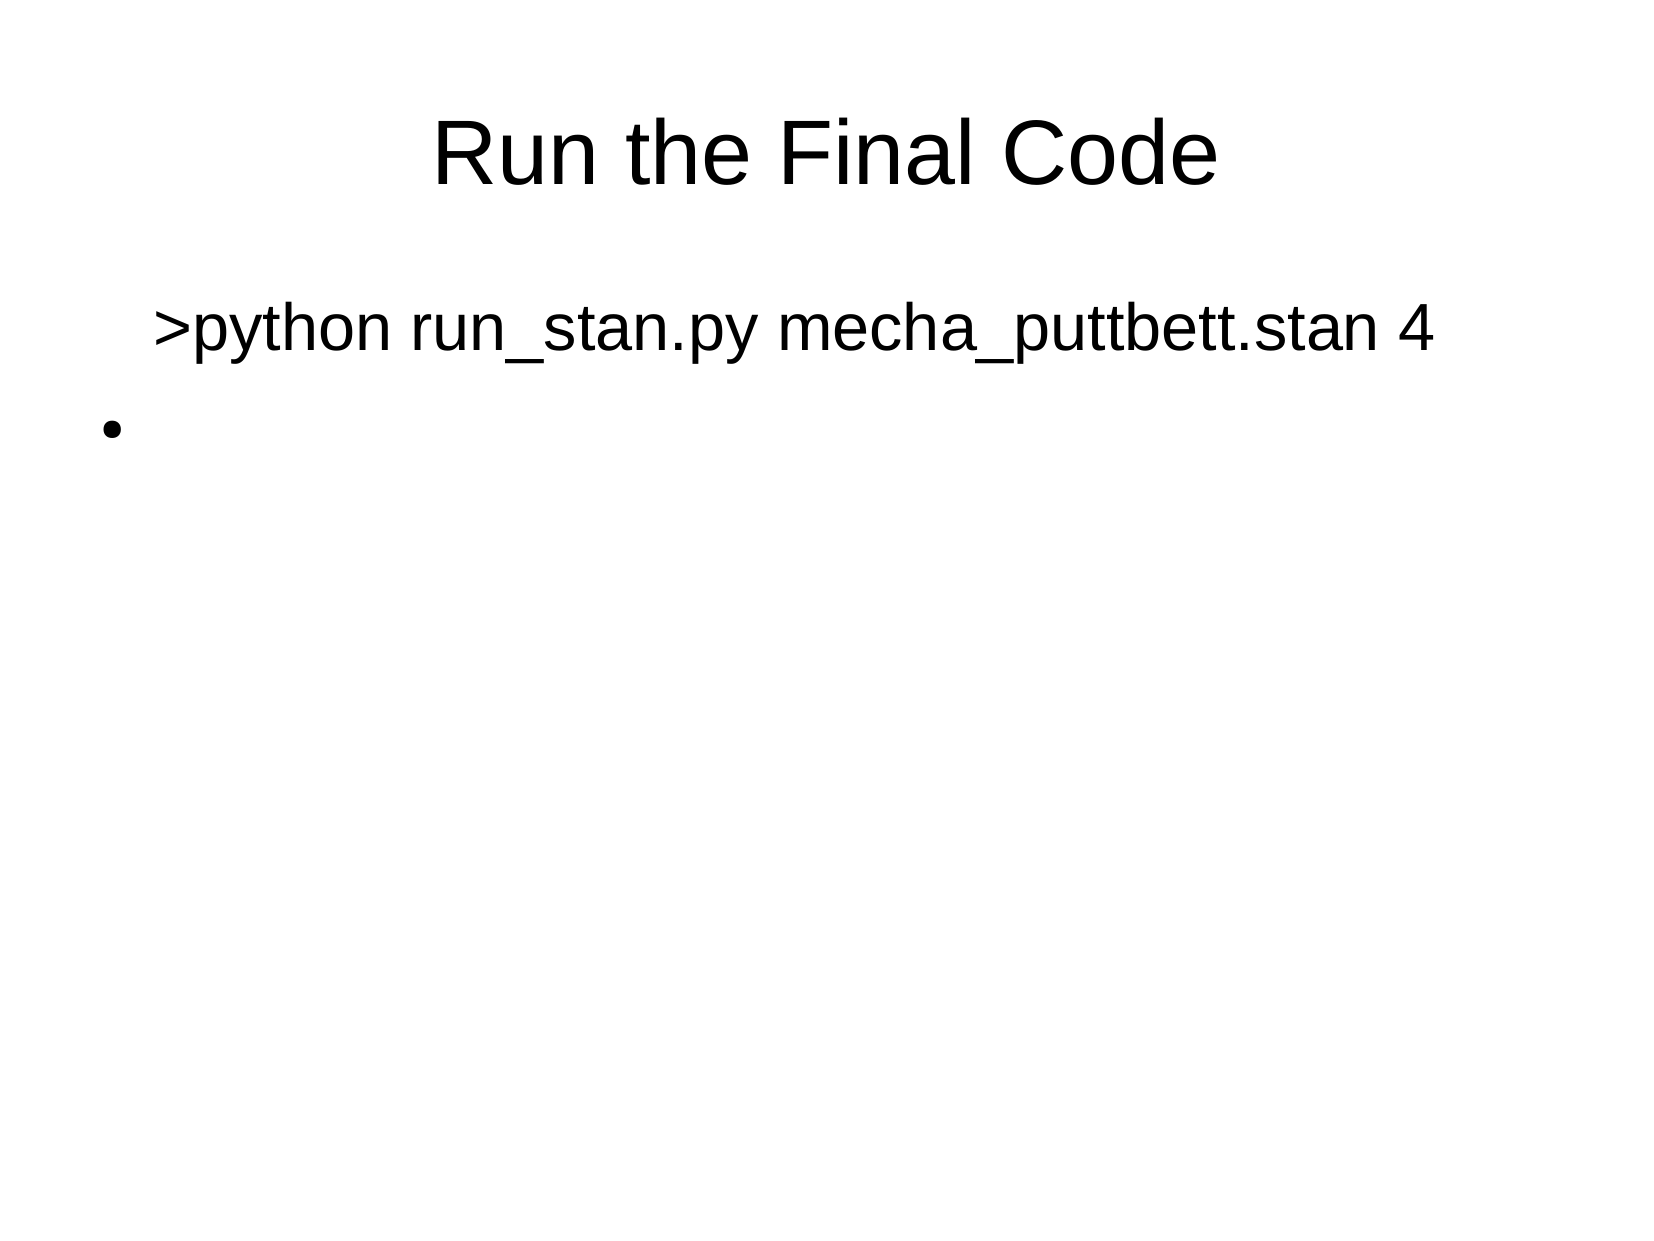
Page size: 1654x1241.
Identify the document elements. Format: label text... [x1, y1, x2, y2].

list >python run_stan.py mecha_puttbett.stan 4 [82, 290, 1571, 1109]
title Run the Final Code [82, 49, 1571, 257]
